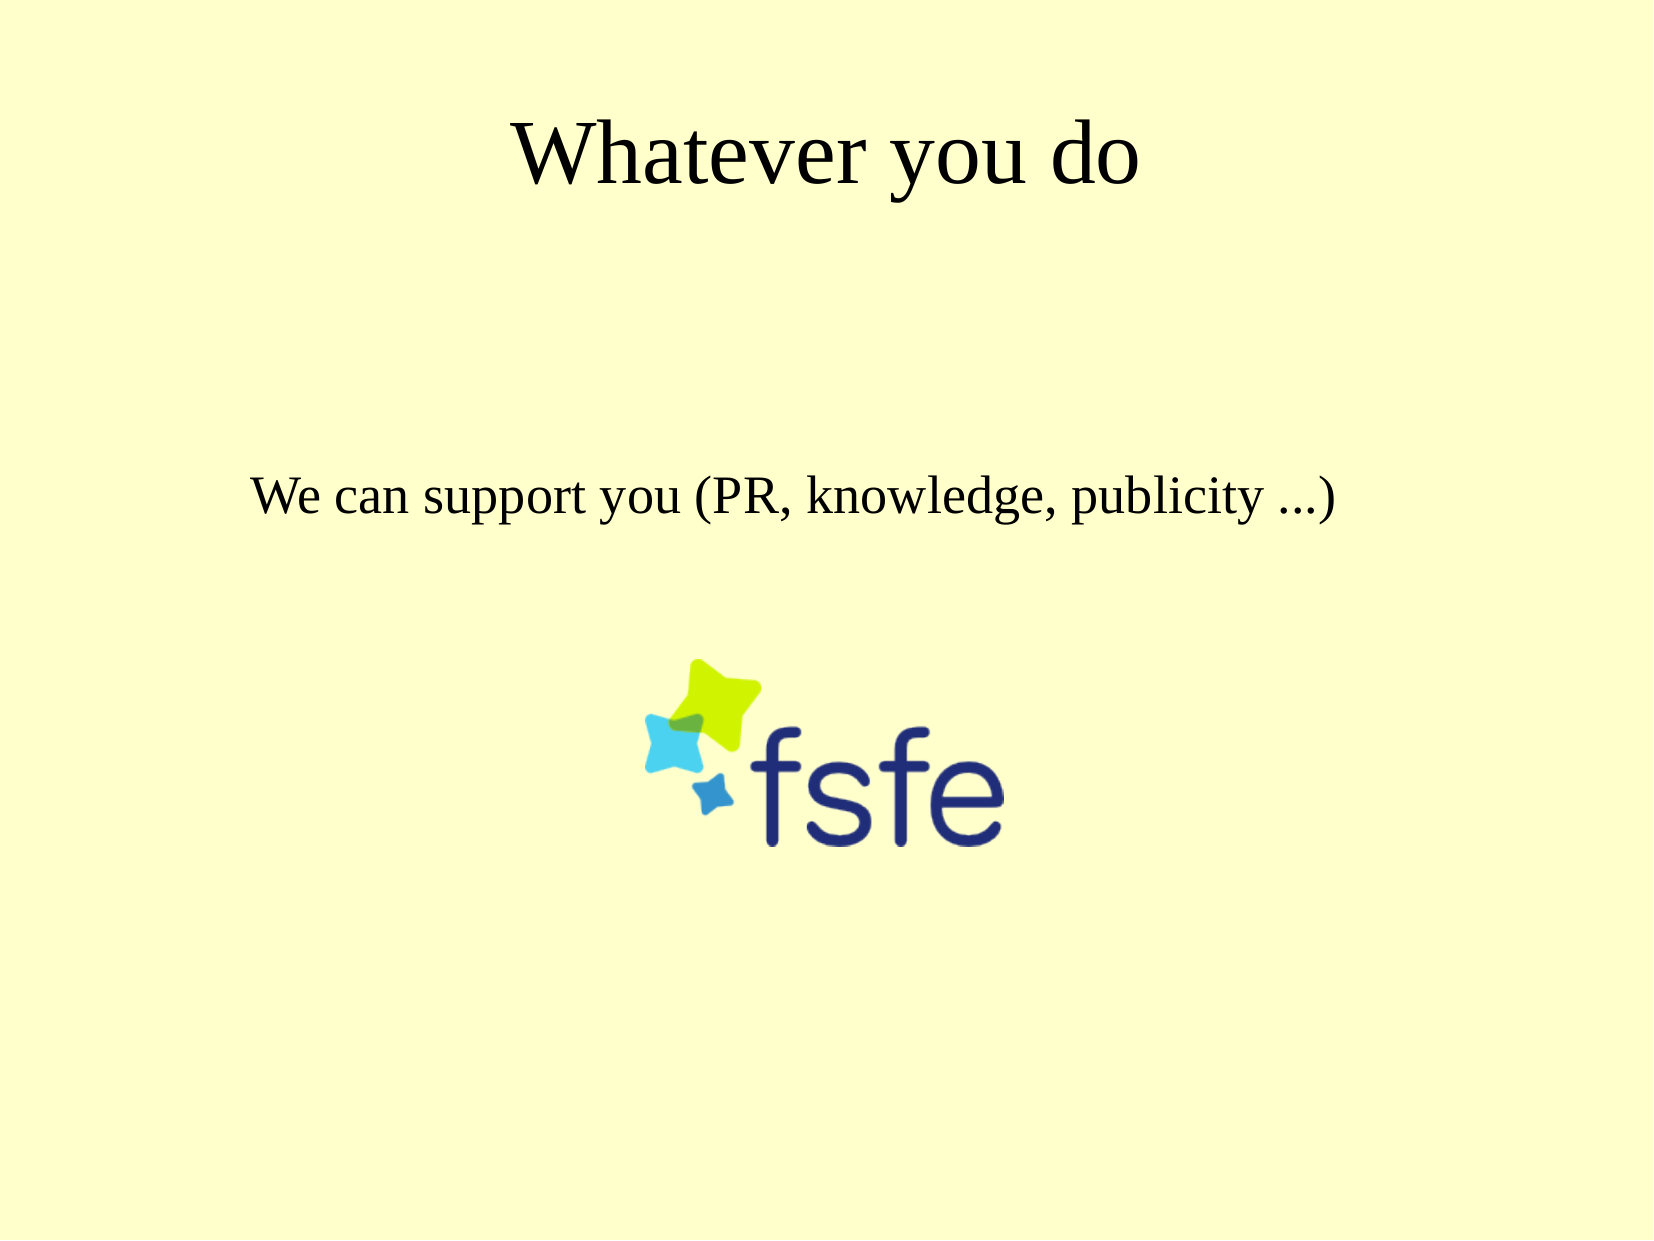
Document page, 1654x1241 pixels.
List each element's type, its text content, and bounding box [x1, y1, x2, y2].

list We can support you (PR, knowledge, publicity ...) [179, 465, 1636, 1185]
title Whatever you do [82, 49, 1571, 257]
picture [645, 659, 1004, 847]
